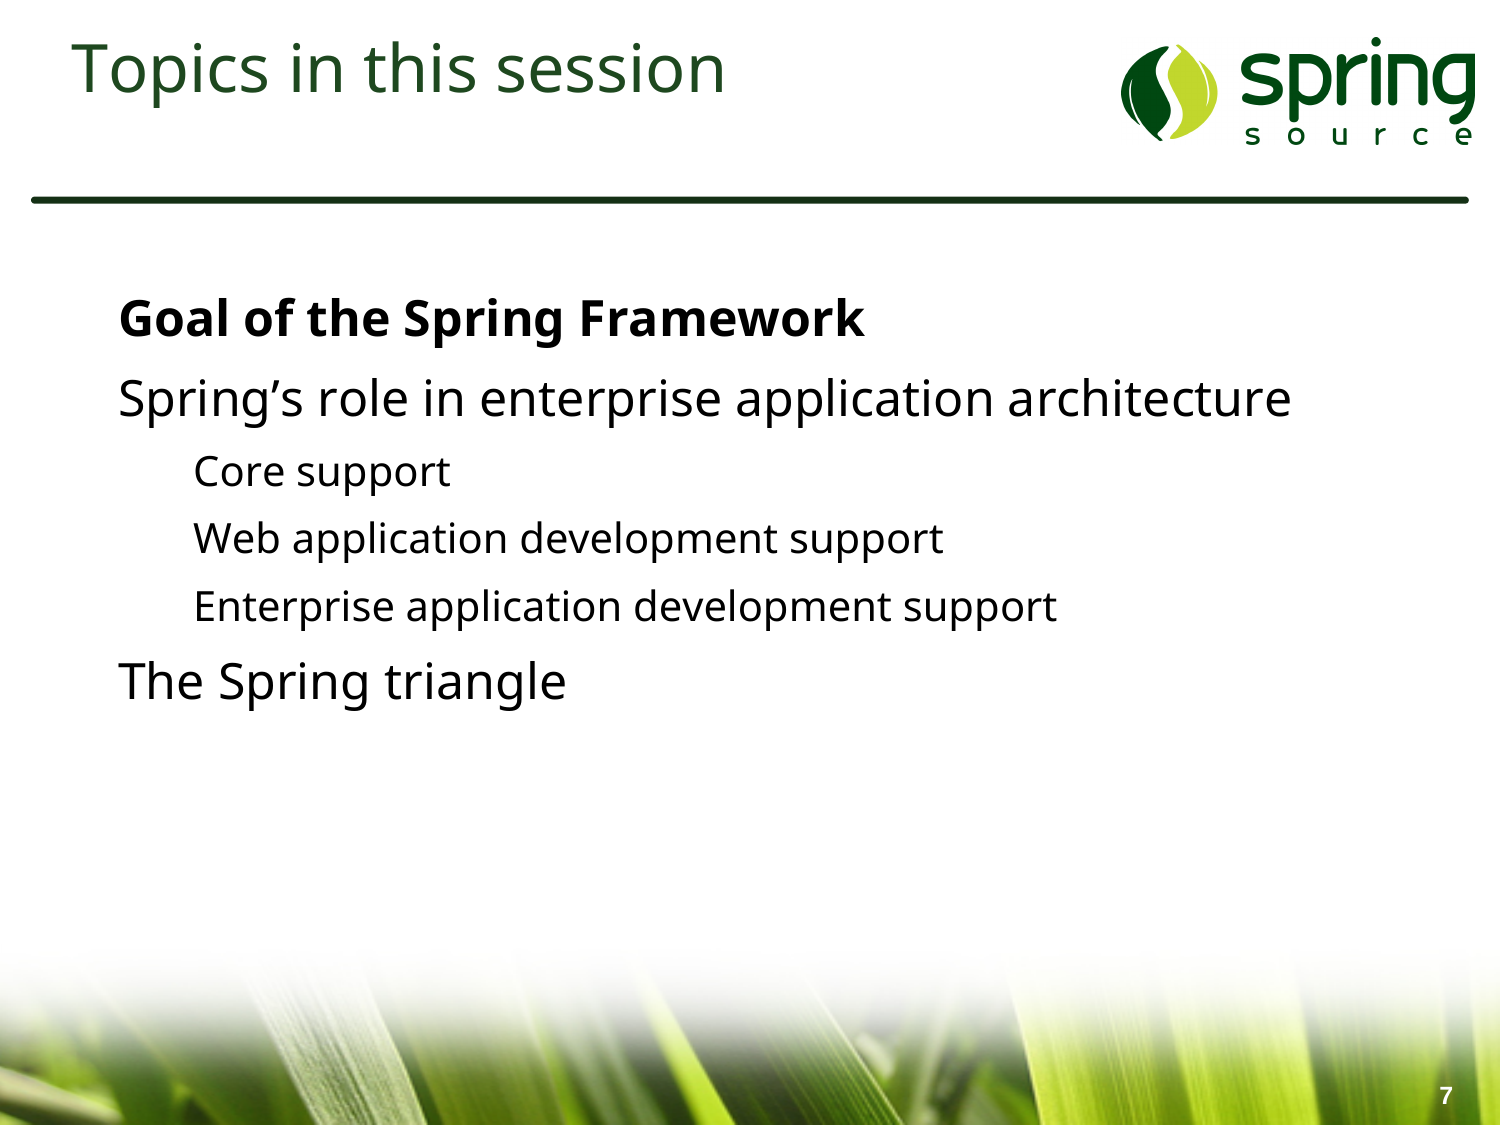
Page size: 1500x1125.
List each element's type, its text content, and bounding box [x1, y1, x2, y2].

title Topics in this session [56, 13, 1089, 176]
picture [0, 944, 1500, 1125]
list Goal of the Spring Framework Spring’s role in enterprise application architecture Core support Web application development support Enterprise application development support The Spring triangle [103, 275, 1394, 938]
picture [1121, 37, 1475, 145]
